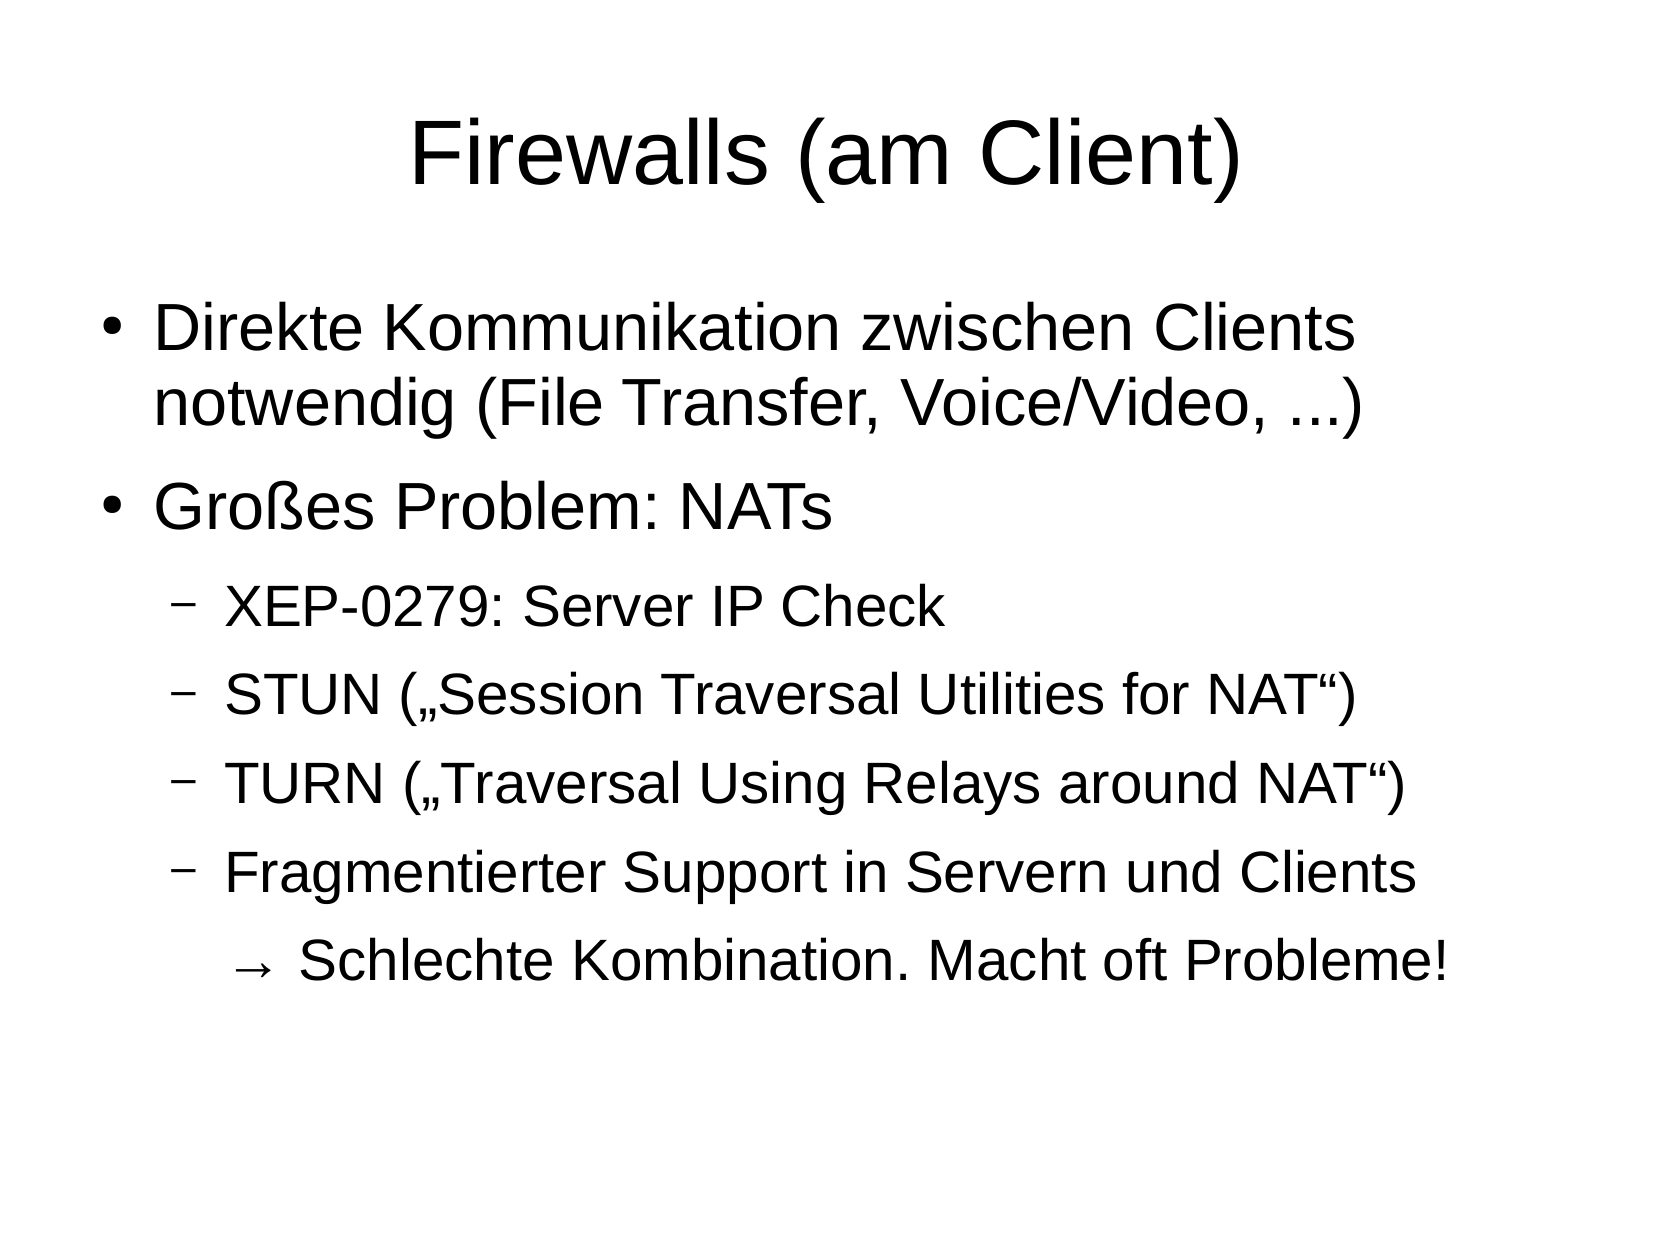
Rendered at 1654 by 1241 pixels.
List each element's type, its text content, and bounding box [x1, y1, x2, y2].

title Firewalls (am Client) [82, 49, 1571, 257]
list Direkte Kommunikation zwischen Clients notwendig (File Transfer, Voice/Video, ...) Großes Problem: NATs XEP-0279: Server IP Check STUN („Session Traversal Utilities for NAT“) TURN („Traversal Using Relays around NAT“) Fragmentierter Support in Servern und Clients → Schlechte Kombination. Macht oft Probleme! [82, 290, 1571, 1010]
